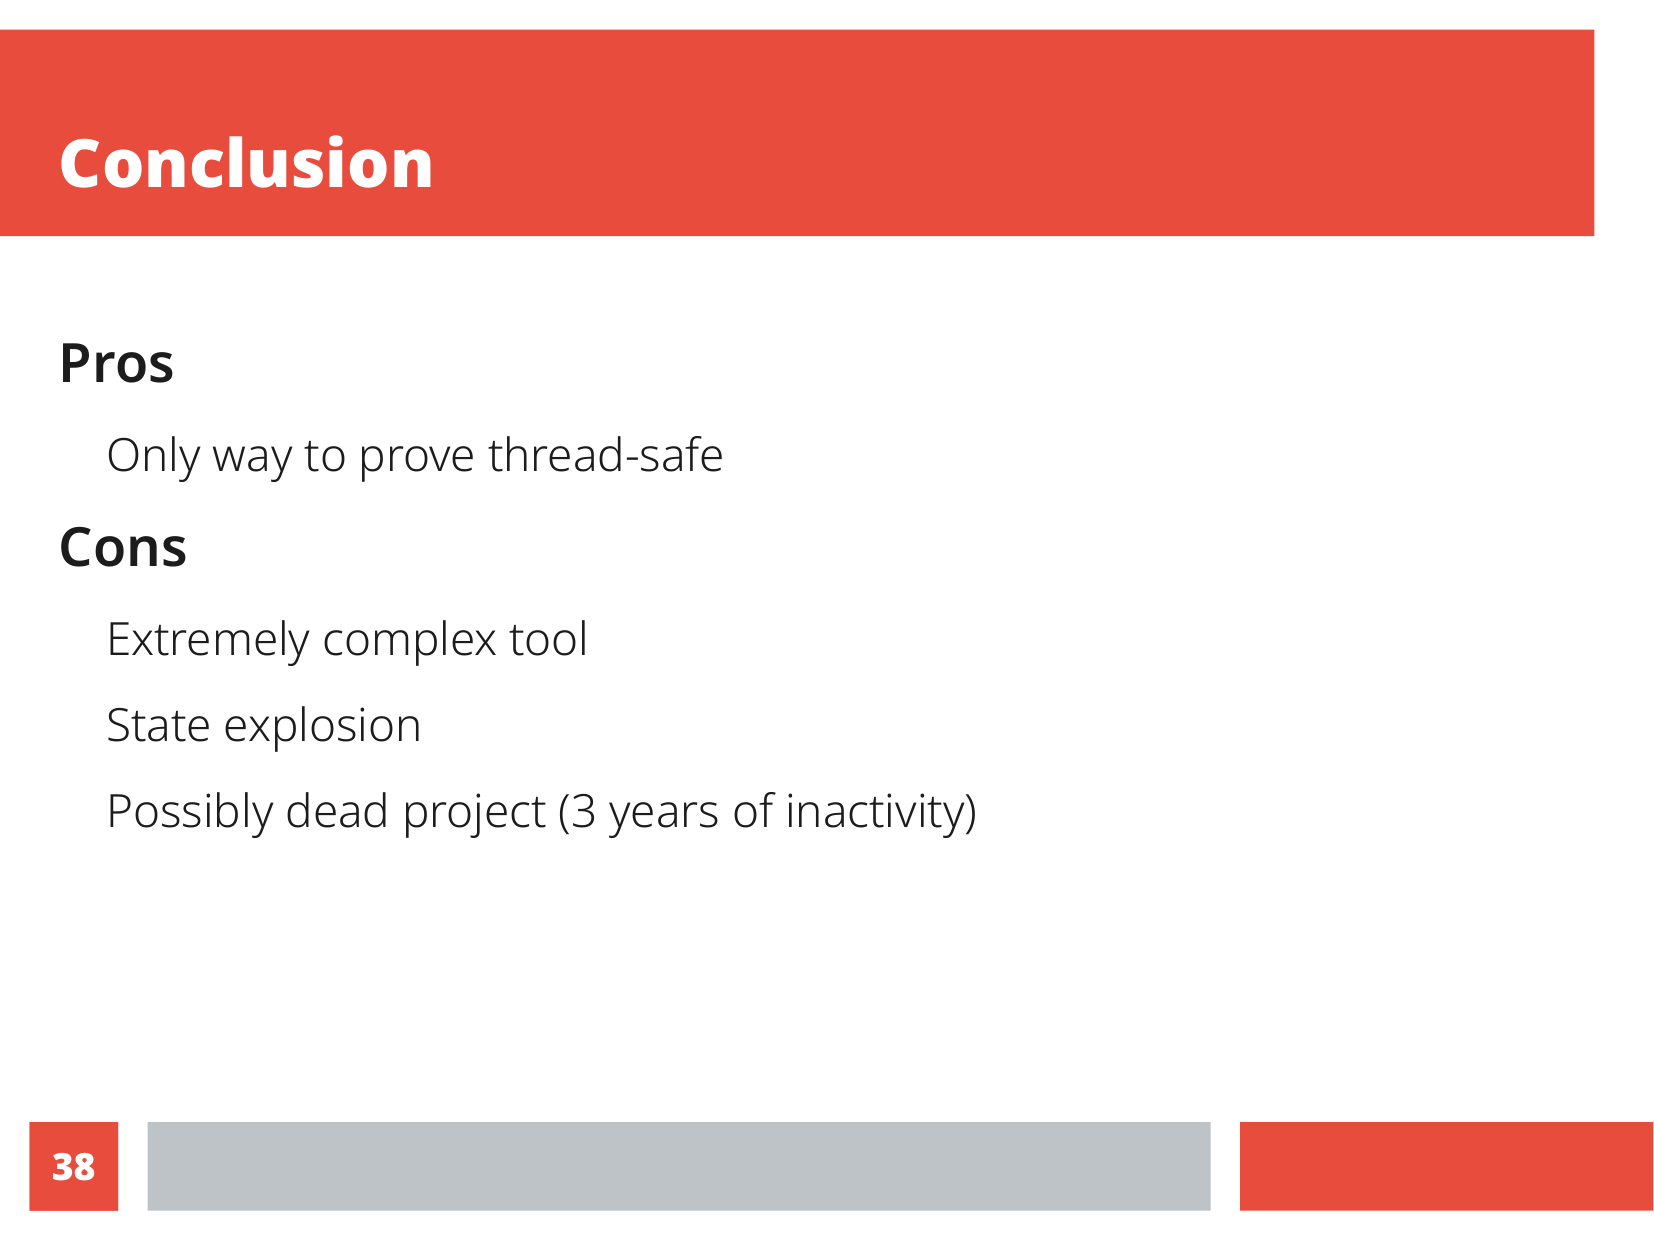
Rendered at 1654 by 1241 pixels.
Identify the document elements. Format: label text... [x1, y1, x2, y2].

title Conclusion [59, 59, 1595, 207]
list Pros Only way to prove thread-safe Cons Extremely complex tool State explosion Possibly dead project (3 years of inactivity) [59, 324, 1565, 1093]
